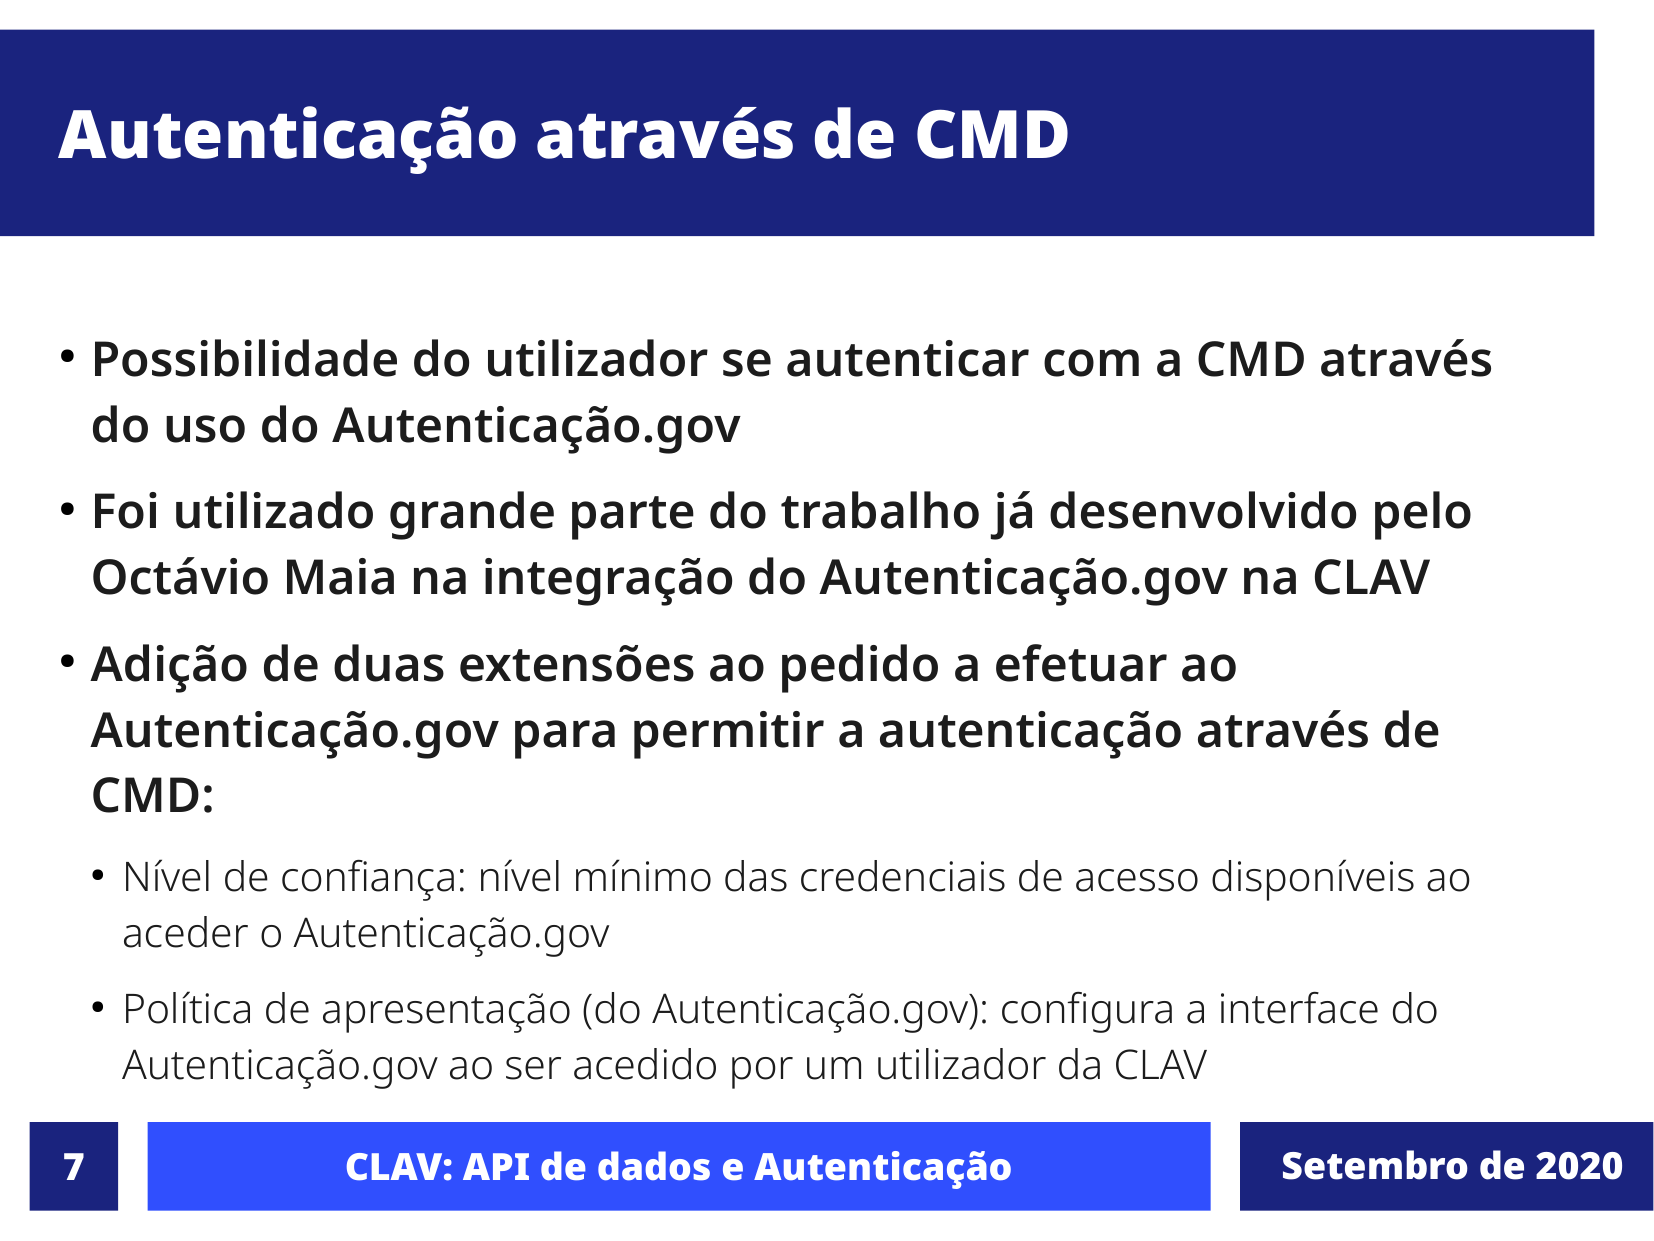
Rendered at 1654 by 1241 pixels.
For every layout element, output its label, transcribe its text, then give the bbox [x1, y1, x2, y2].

list Possibilidade do utilizador se autenticar com a CMD através do uso do Autenticação.gov Foi utilizado grande parte do trabalho já desenvolvido pelo Octávio Maia na integração do Autenticação.gov na CLAV Adição de duas extensões ao pedido a efetuar ao Autenticação.gov para permitir a autenticação através de CMD: Nível de confiança: nível mínimo das credenciais de acesso disponíveis ao aceder o Autenticação.gov Política de apresentação (do Autenticação.gov): configura a interface do Autenticação.gov ao ser acedido por um utilizador da CLAV [59, 324, 1565, 1093]
title Autenticação através de CMD [59, 59, 1595, 207]
